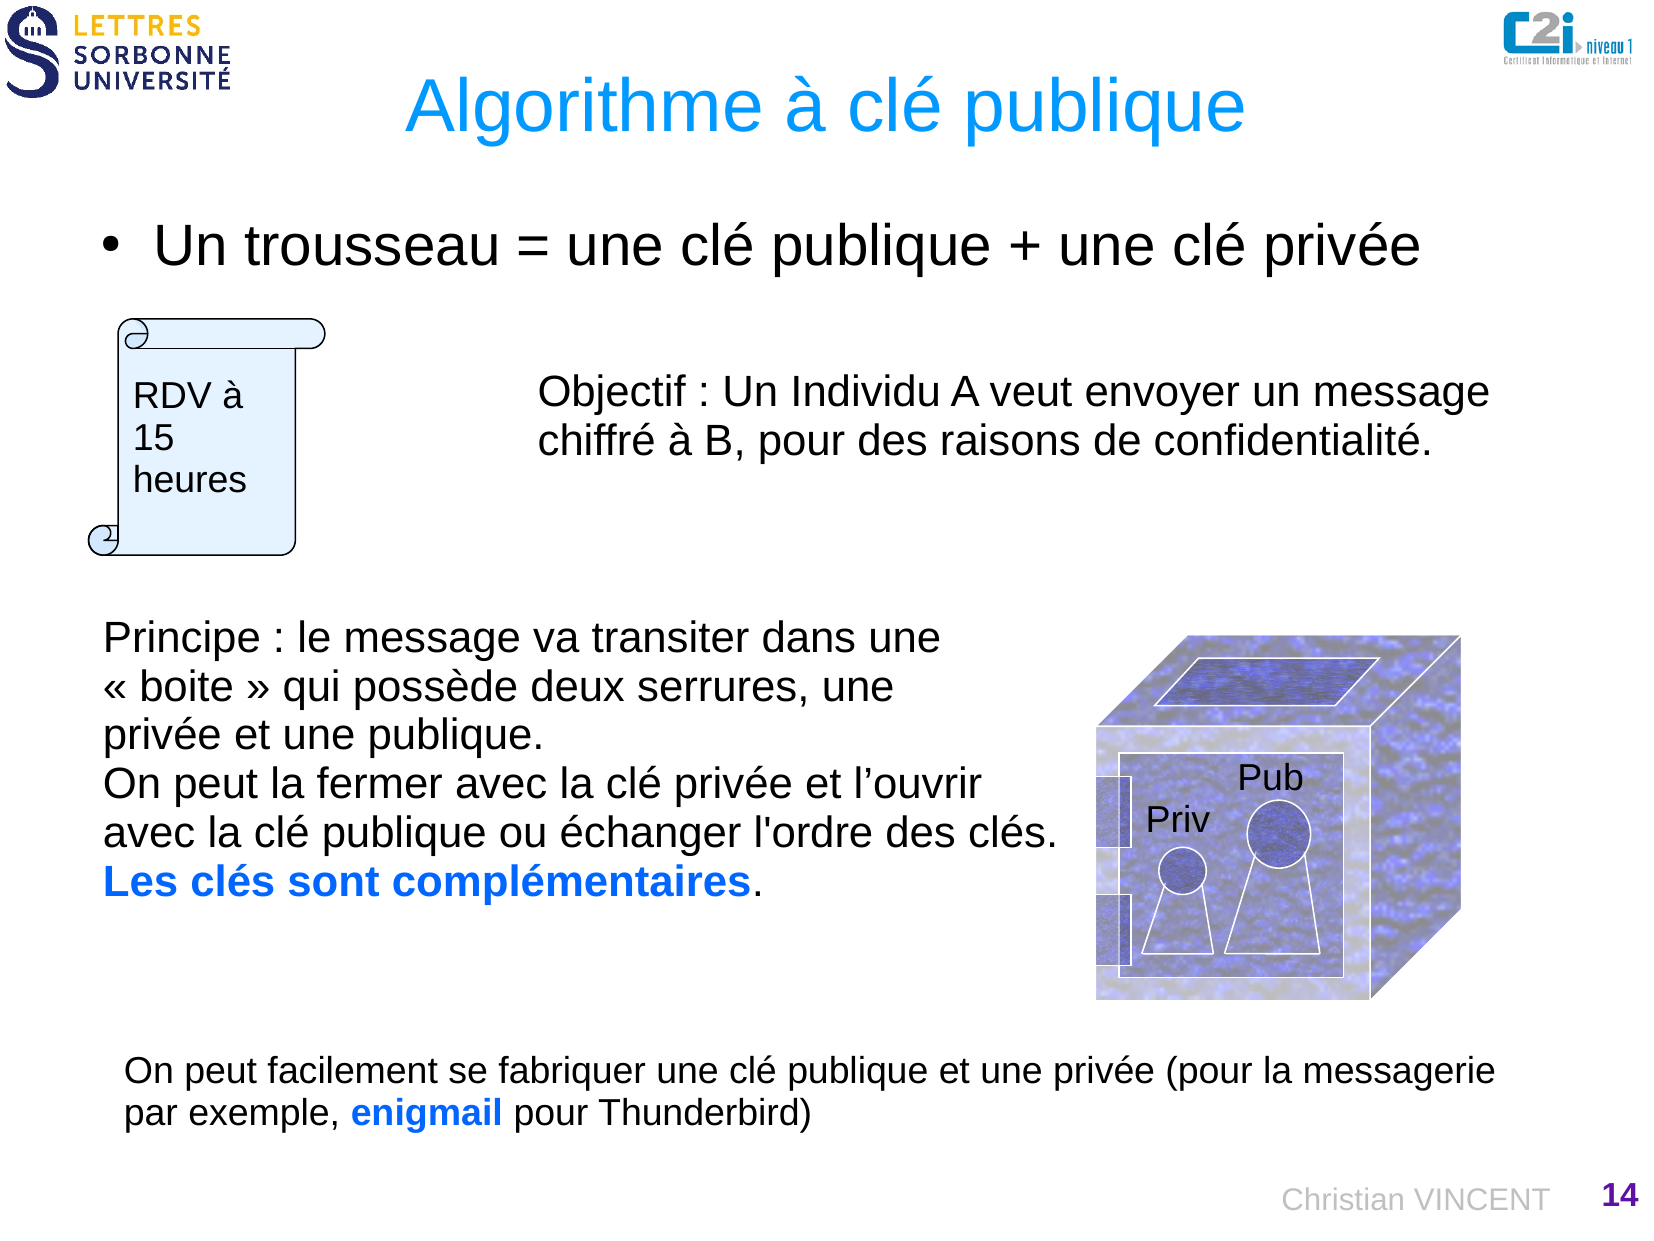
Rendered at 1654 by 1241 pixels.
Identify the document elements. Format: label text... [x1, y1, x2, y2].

list Un trousseau = une clé publique + une clé privée [82, 212, 1571, 1010]
picture [5, 6, 82, 98]
text_box RDV à 15 heures [88, 318, 325, 556]
text_box Pub [1222, 749, 1329, 807]
text_box [1095, 634, 1462, 1001]
text_box On peut facilement se fabriquer une clé publique et une privée (pour la messagerie par exemple, enigmail pour Thunderbird) [109, 1042, 1518, 1142]
text_box Principe : le message va transiter dans une « boite » qui possède deux serrures, une privée et une publique. On peut la fermer avec la clé privée et l’ouvrir avec la clé publique ou échanger l'ordre des clés. Les clés sont complémentaires. [88, 605, 1084, 1073]
text_box Objectif : Un Individu A veut envoyer un message chiffré à B, pour des raisons de confidentialité. [522, 360, 1507, 473]
title Algorithme à clé publique [82, 2, 1571, 210]
text_box Priv [1130, 791, 1247, 849]
picture [1571, 5, 1647, 71]
